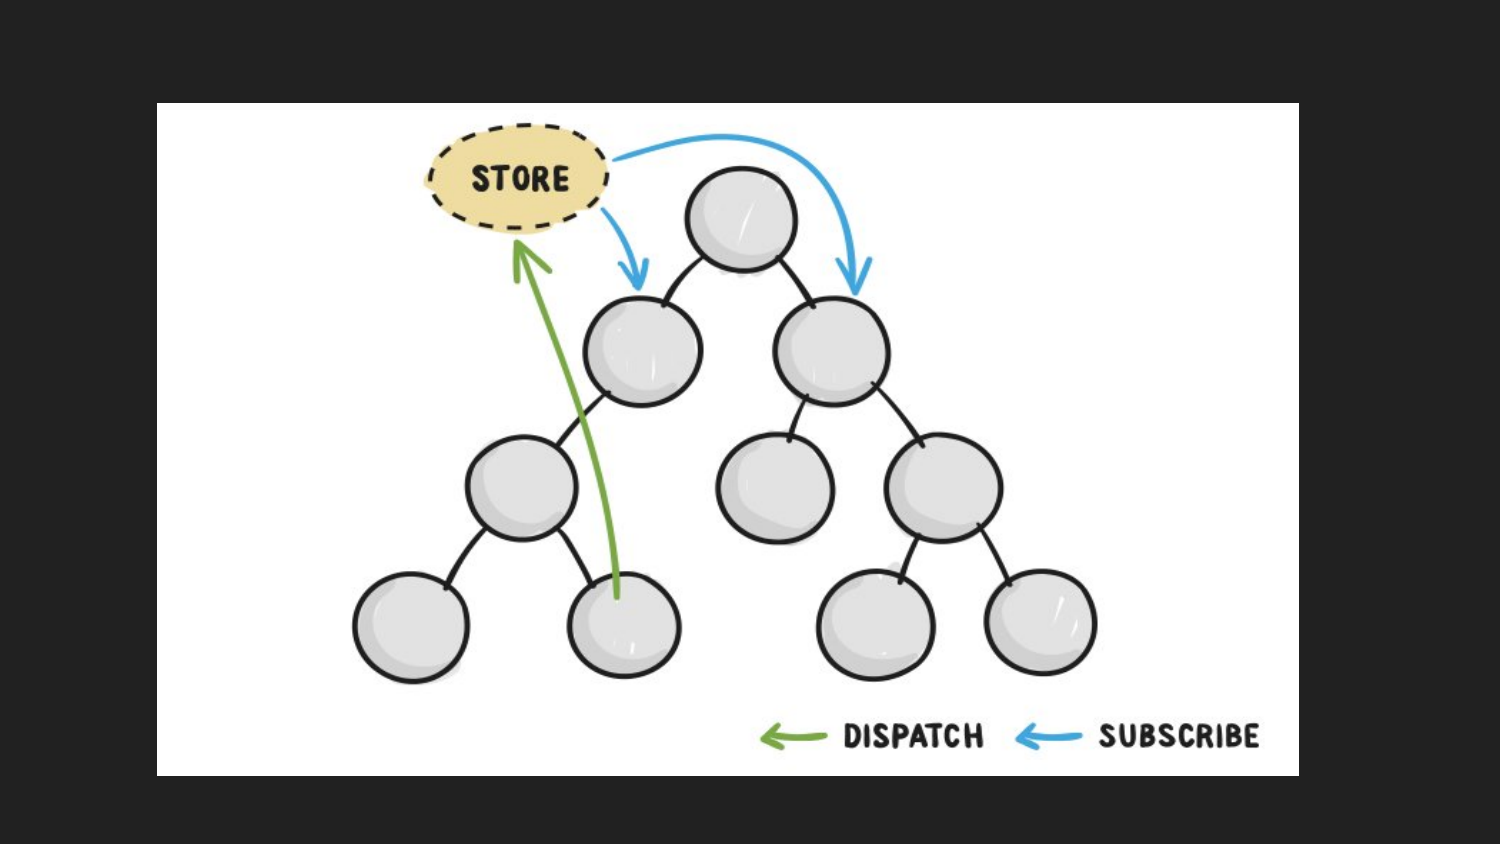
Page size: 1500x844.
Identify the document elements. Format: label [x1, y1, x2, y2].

picture [157, 103, 1299, 776]
